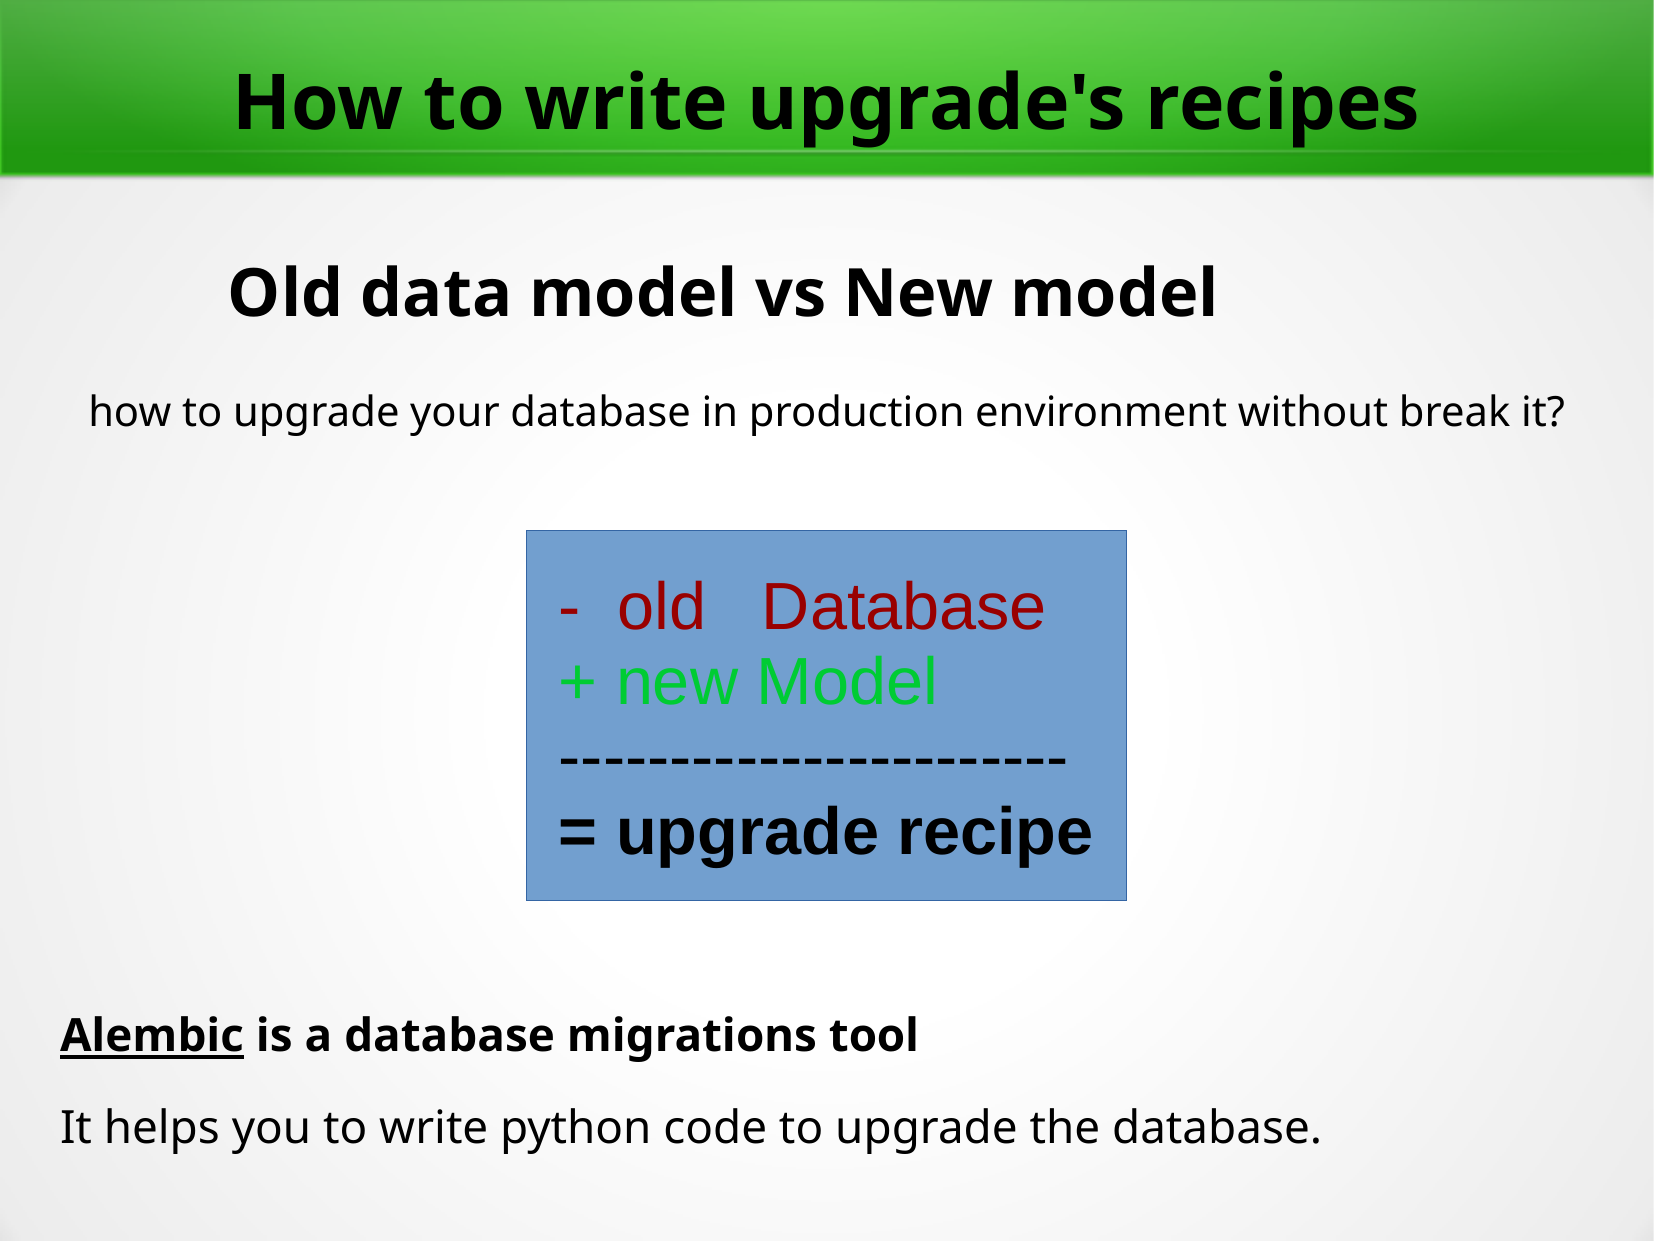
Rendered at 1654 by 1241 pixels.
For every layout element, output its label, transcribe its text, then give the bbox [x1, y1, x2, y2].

text_box - old Database + new Model ----------------------- = upgrade recipe [543, 562, 1111, 876]
list Alembic is a database migrations tool It helps you to write python code to upgrade the database. [60, 1002, 1339, 1233]
list how to upgrade your database in production environment without break it? [82, 381, 1571, 691]
text_box [526, 530, 1127, 901]
text_box Old data model vs New model [213, 238, 1441, 346]
picture [0, 0, 1654, 1241]
title How to write upgrade's recipes [82, 46, 1571, 153]
